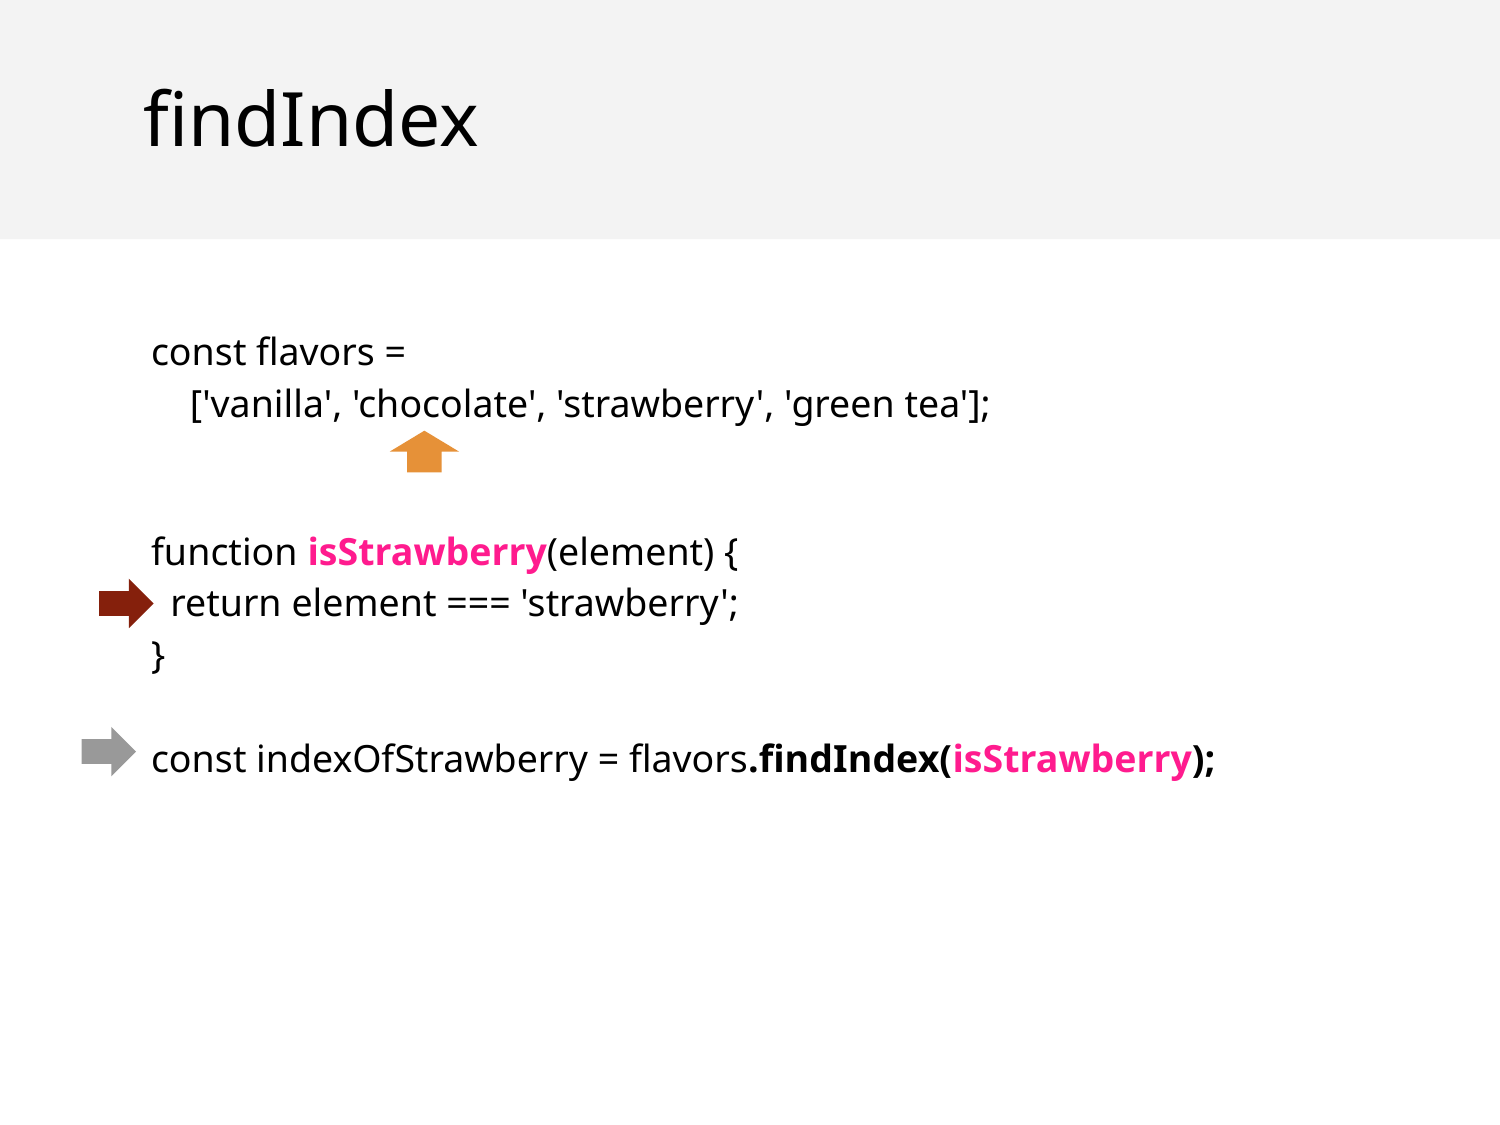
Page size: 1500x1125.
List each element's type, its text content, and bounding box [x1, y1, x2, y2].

title findIndex [128, 56, 1372, 183]
text_box [81, 726, 137, 777]
text_box [389, 430, 460, 473]
text_box function isStrawberry(element) { return element === 'strawberry'; } const indexOfStrawberry = flavors.findIndex(isStrawberry); [135, 505, 1380, 807]
text_box const flavors = ['vanilla', 'chocolate', 'strawberry', 'green tea']; [135, 306, 1380, 448]
text_box [99, 578, 154, 629]
